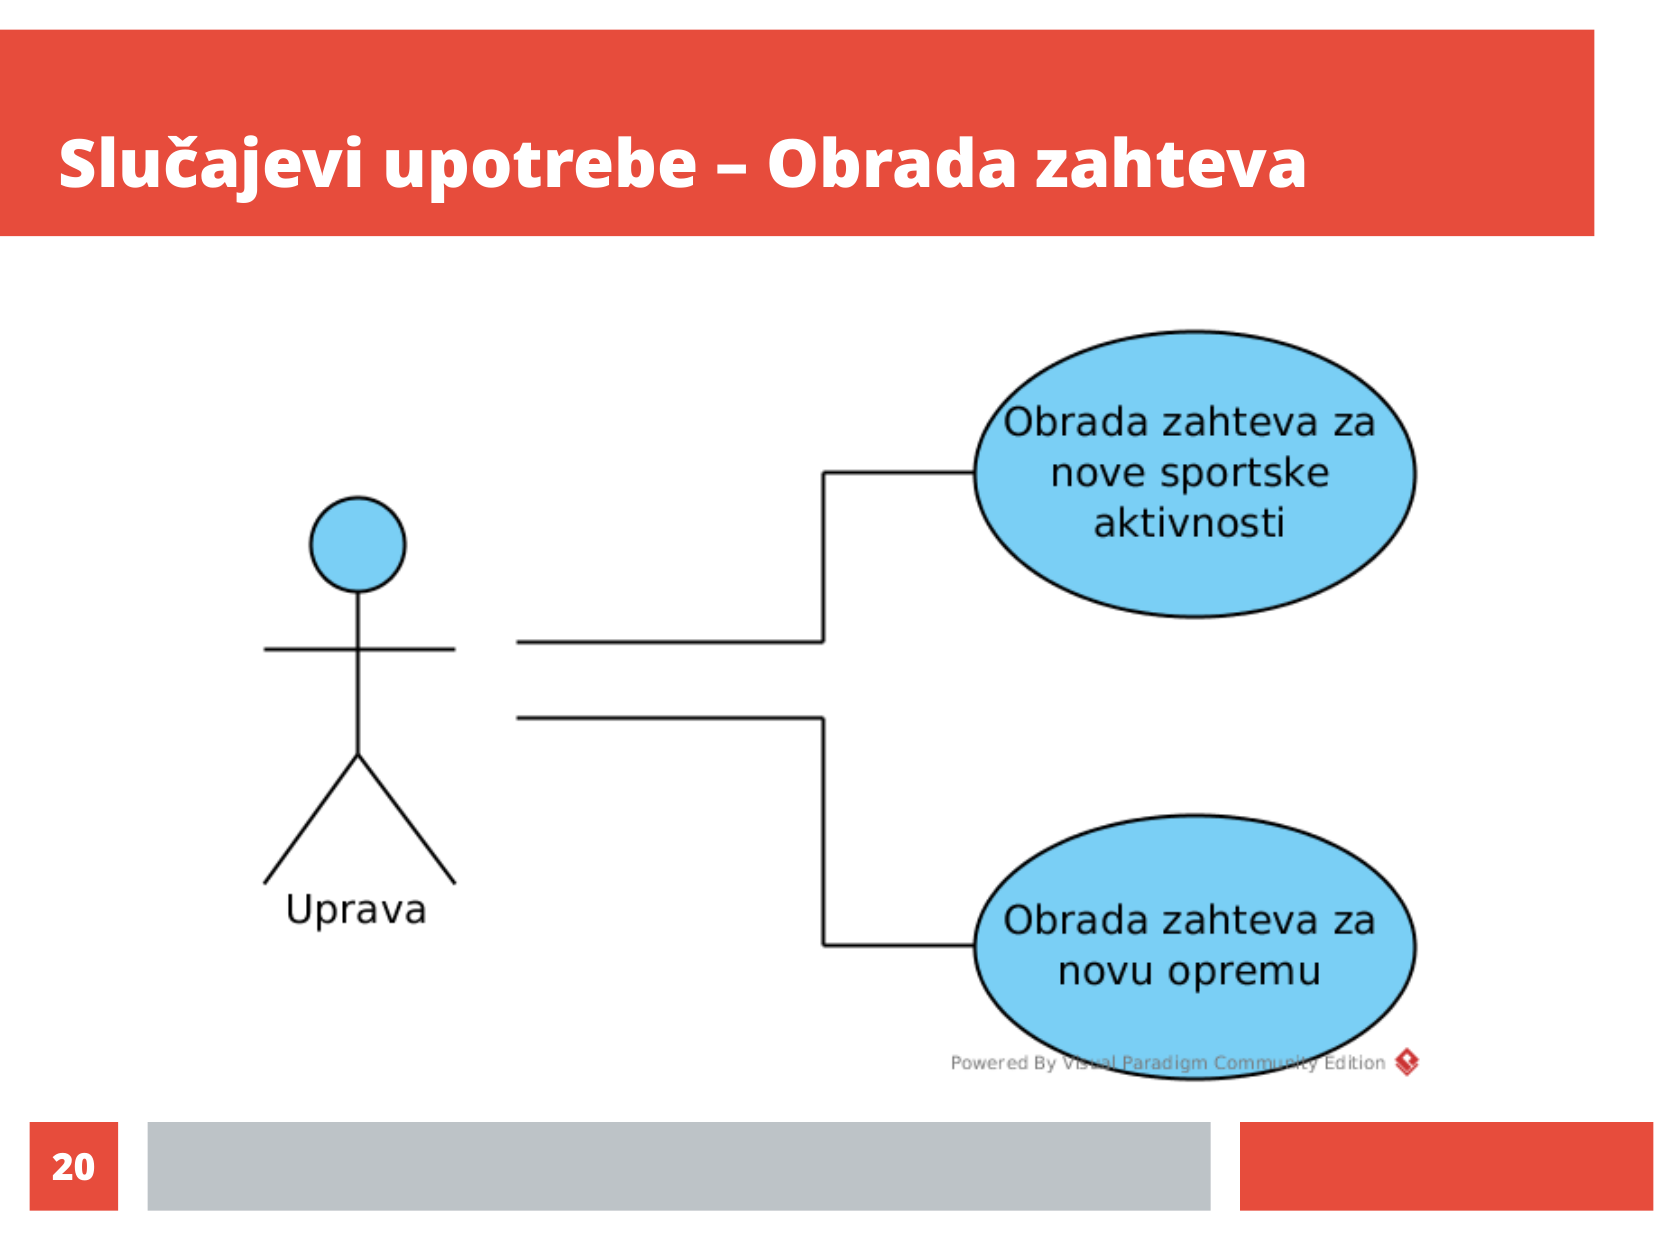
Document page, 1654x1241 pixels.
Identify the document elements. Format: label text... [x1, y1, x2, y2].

picture [195, 324, 1429, 1093]
title Slučajevi upotrebe – Obrada zahteva [59, 59, 1595, 207]
